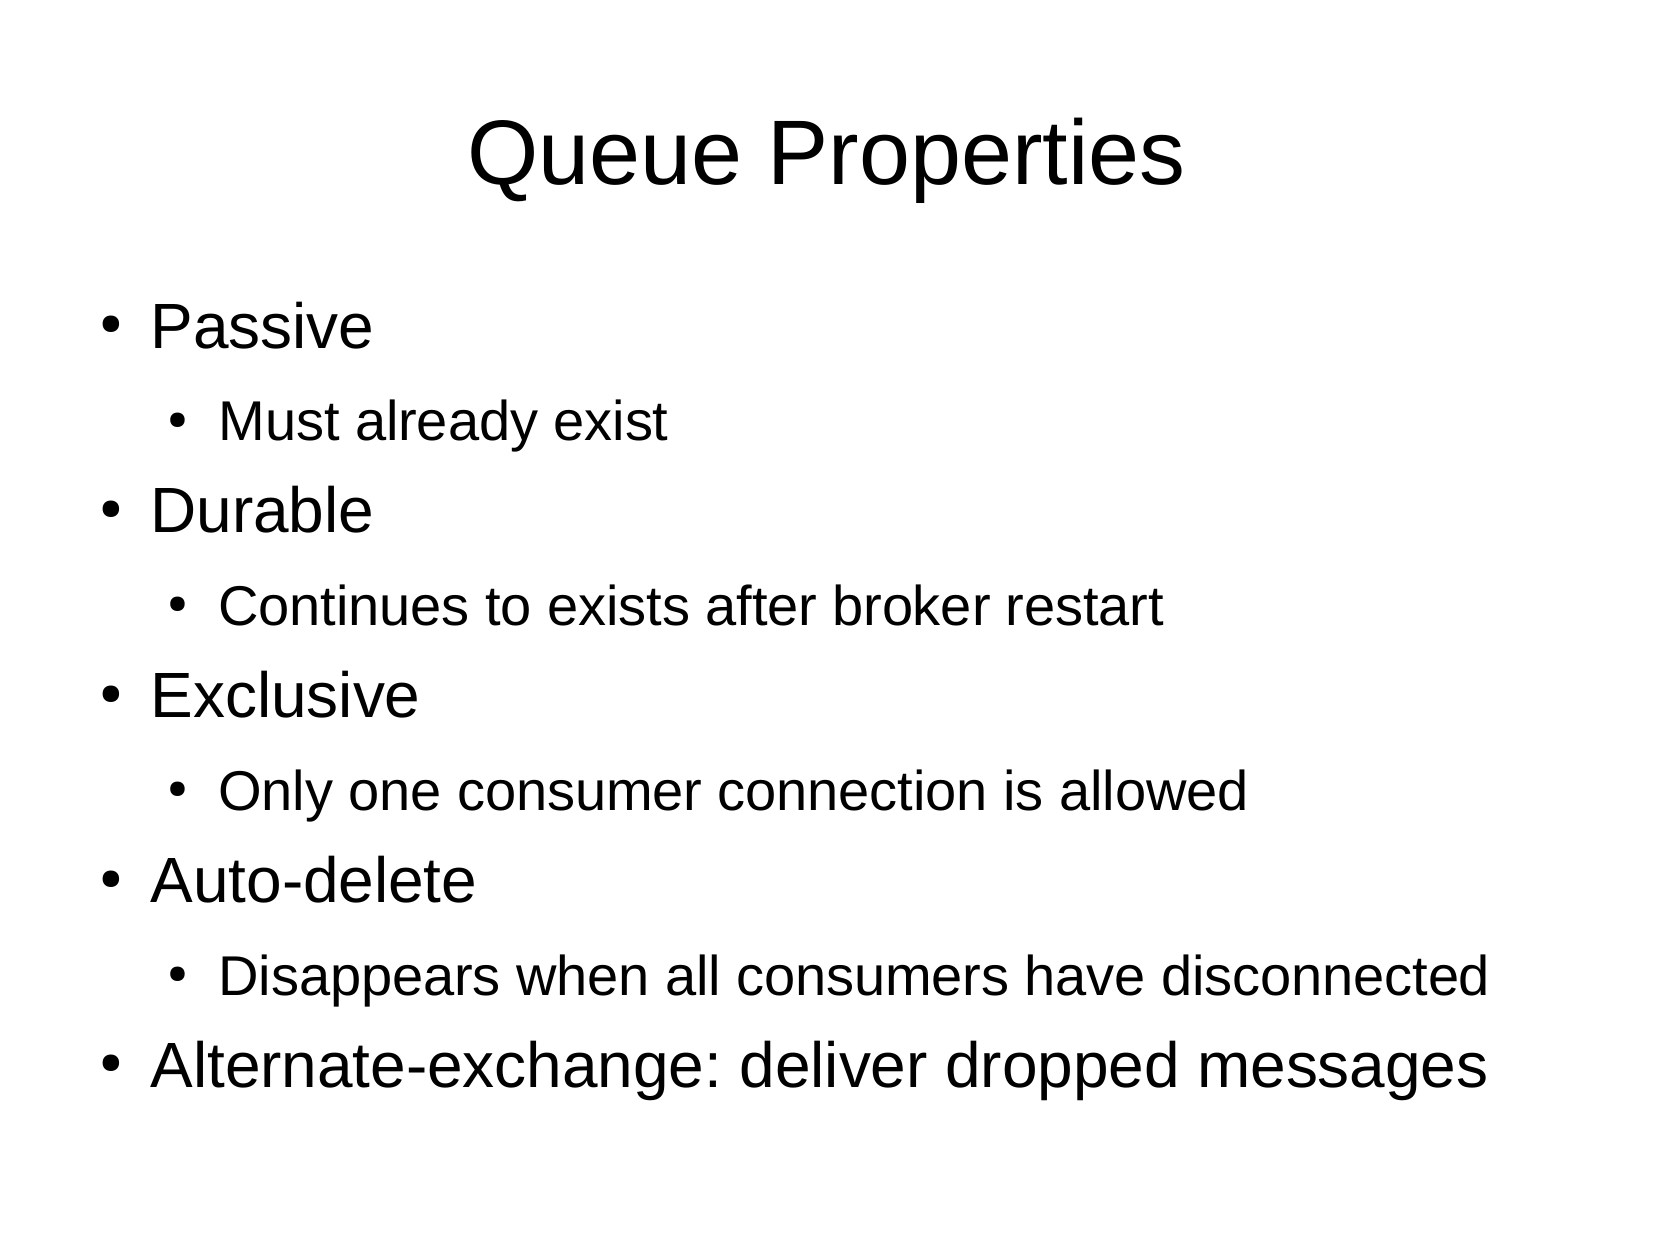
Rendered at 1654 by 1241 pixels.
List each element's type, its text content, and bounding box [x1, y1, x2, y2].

list Passive Must already exist Durable Continues to exists after broker restart Exclusive Only one consumer connection is allowed Auto-delete Disappears when all consumers have disconnected Alternate-exchange: deliver dropped messages [82, 290, 1571, 1109]
title Queue Properties [82, 49, 1571, 257]
